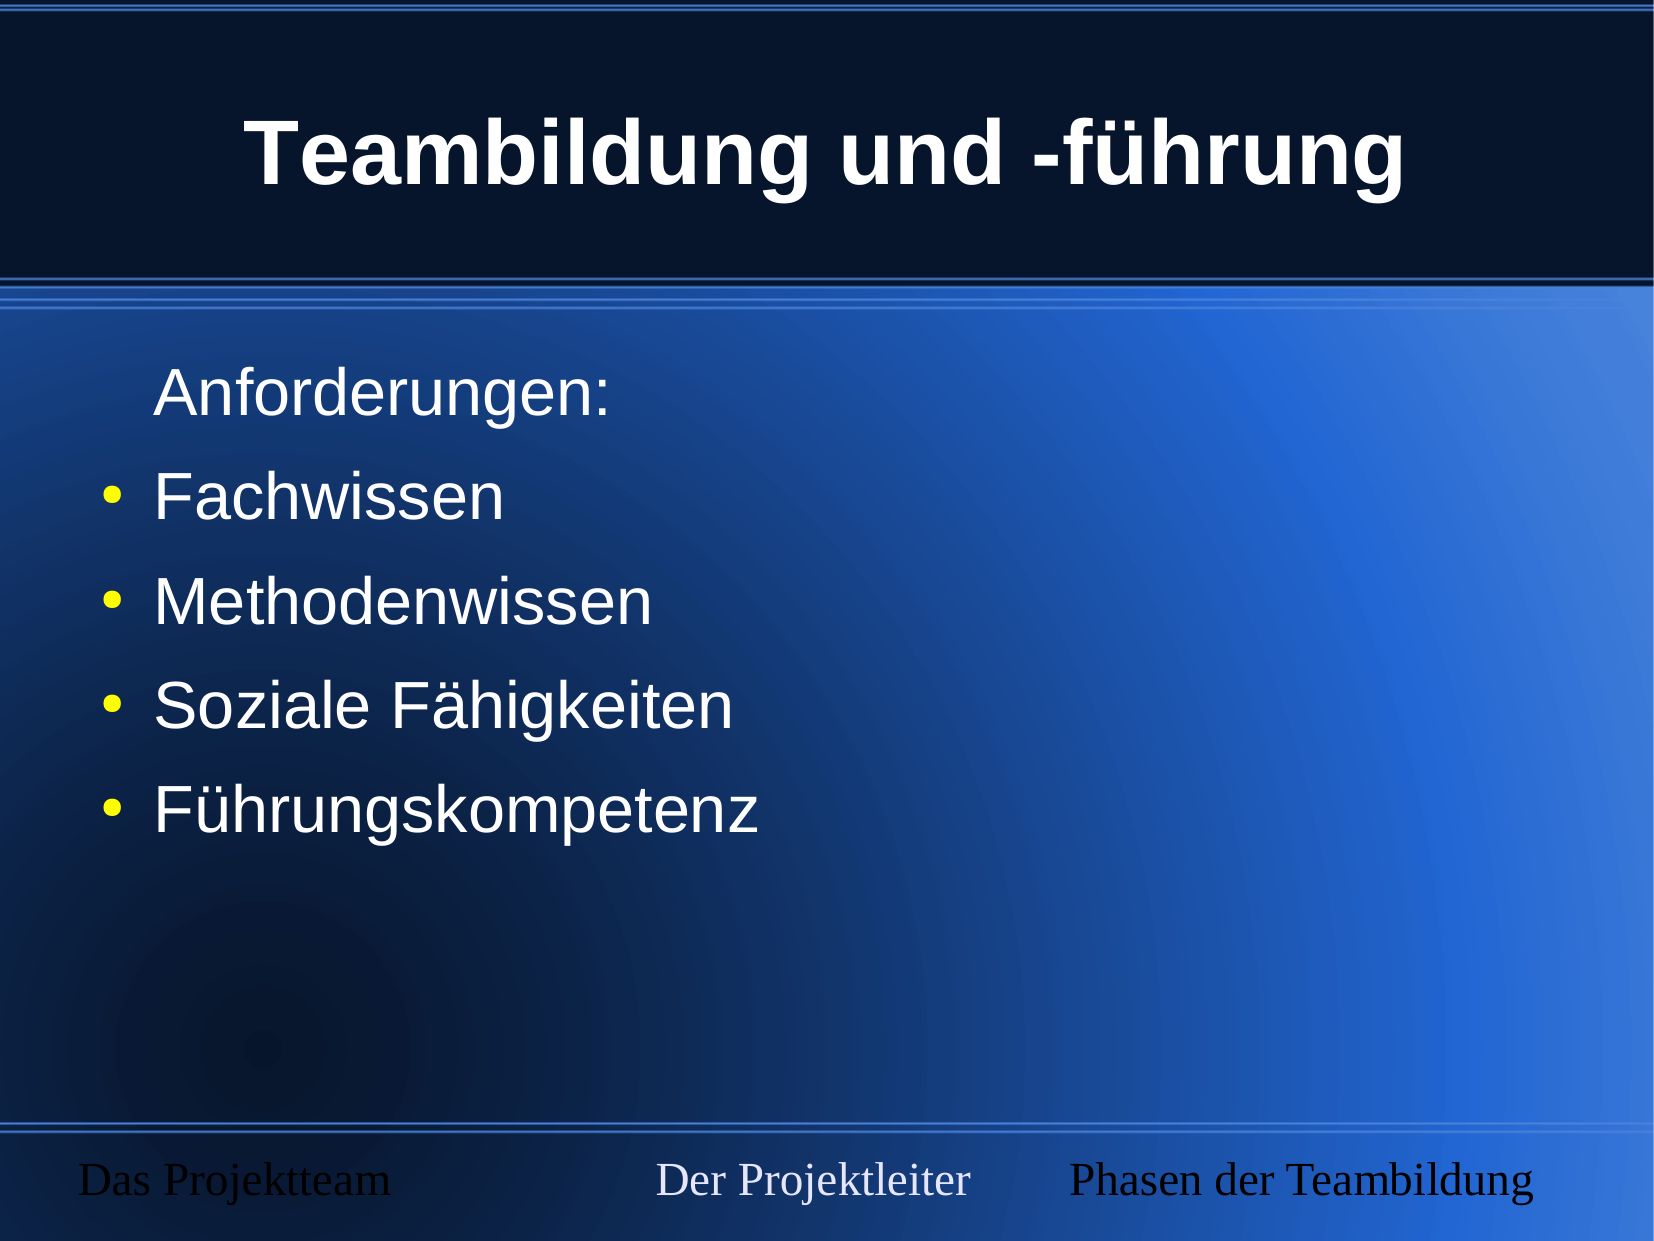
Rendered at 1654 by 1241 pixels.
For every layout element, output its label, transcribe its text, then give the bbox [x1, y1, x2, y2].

title Teambildung und -führung [82, 49, 1571, 257]
list Anforderungen: Fachwissen Methodenwissen Soziale Fähigkeiten Führungskompetenz [82, 355, 1571, 1034]
picture [0, 0, 1654, 1241]
chart [77, 1151, 1565, 1224]
